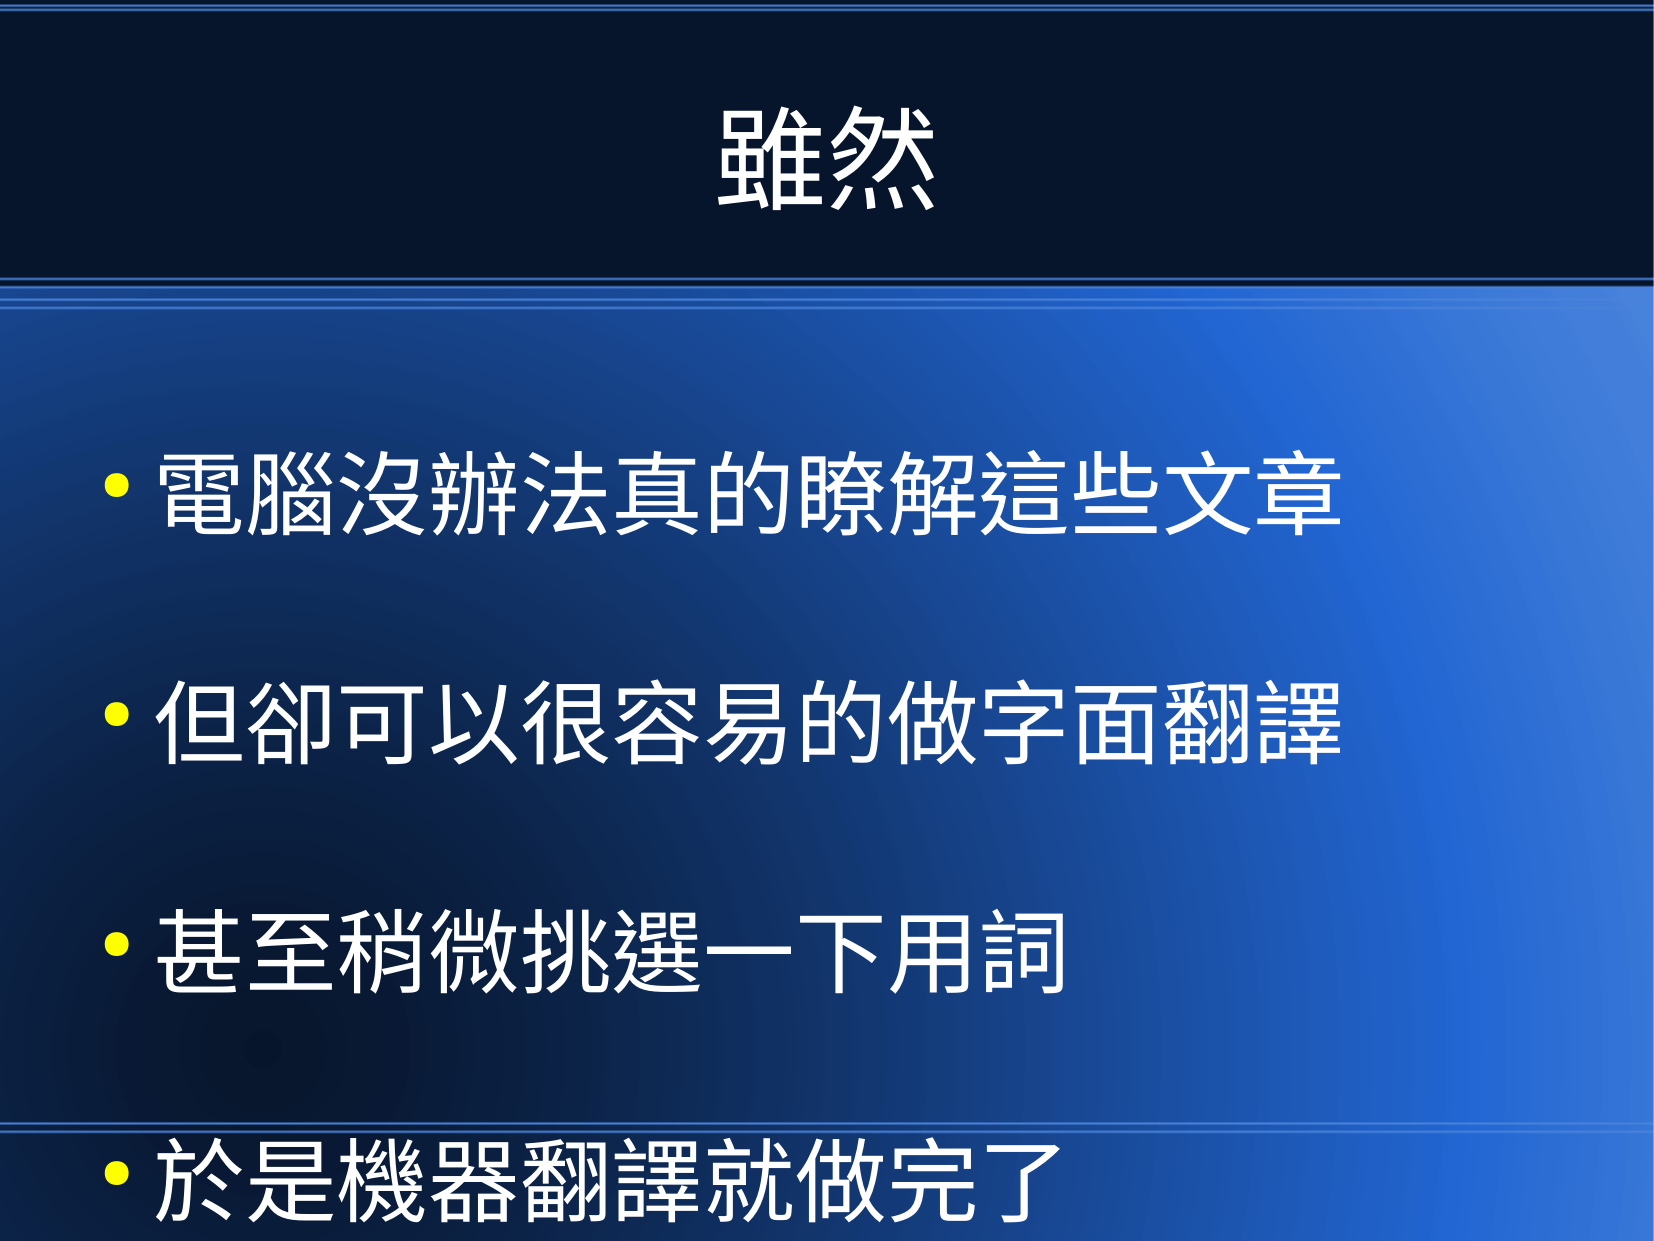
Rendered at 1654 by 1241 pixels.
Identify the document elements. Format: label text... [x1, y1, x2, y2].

title 雖然 [82, 49, 1571, 257]
list 電腦沒辦法真的瞭解這些文章 但卻可以很容易的做字面翻譯 甚至稍微挑選一下用詞 於是機器翻譯就做完了 [82, 355, 1571, 1241]
picture [0, 0, 1654, 1241]
